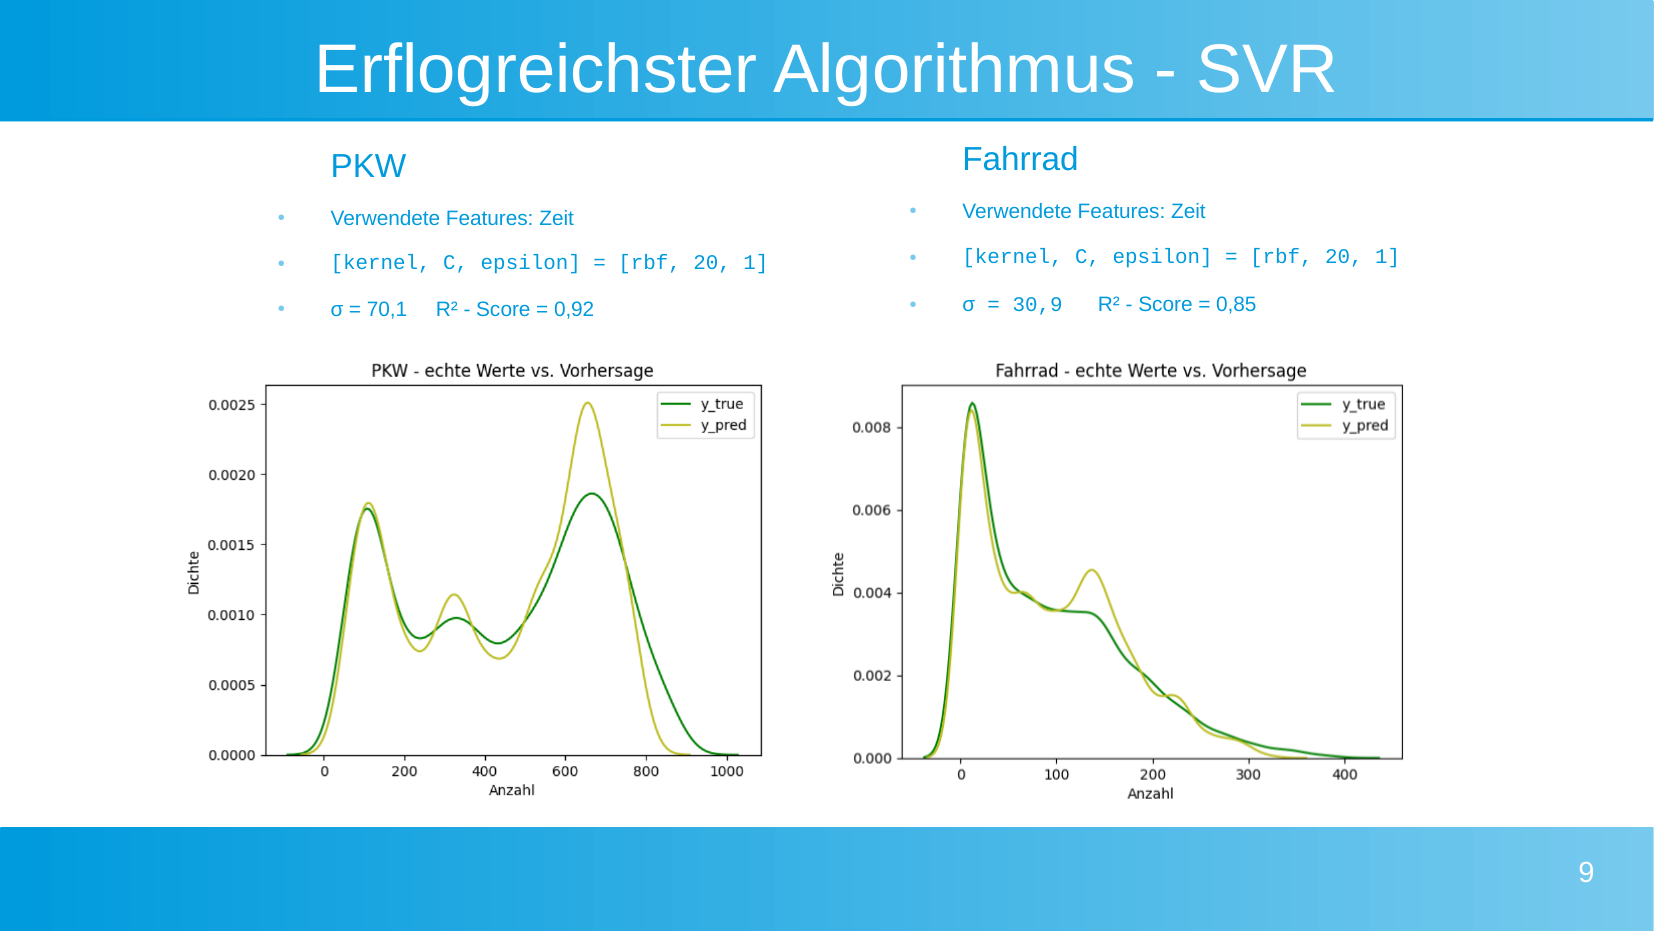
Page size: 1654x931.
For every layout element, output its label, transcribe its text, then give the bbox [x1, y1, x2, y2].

title Erflogreichster Algorithmus - SVR [59, 29, 1595, 108]
list PKW Verwendete Features: Zeit [kernel, C, epsilon] = [rbf, 20, 1] σ = 70,1 R² - Score = 0,92 [259, 147, 798, 325]
picture [819, 354, 1415, 805]
list Fahrrad Verwendete Features: Zeit [kernel, C, epsilon] = [rbf, 20, 1] σ = 30,9 R² - Score = 0,85 [891, 140, 1418, 318]
picture [172, 352, 768, 803]
